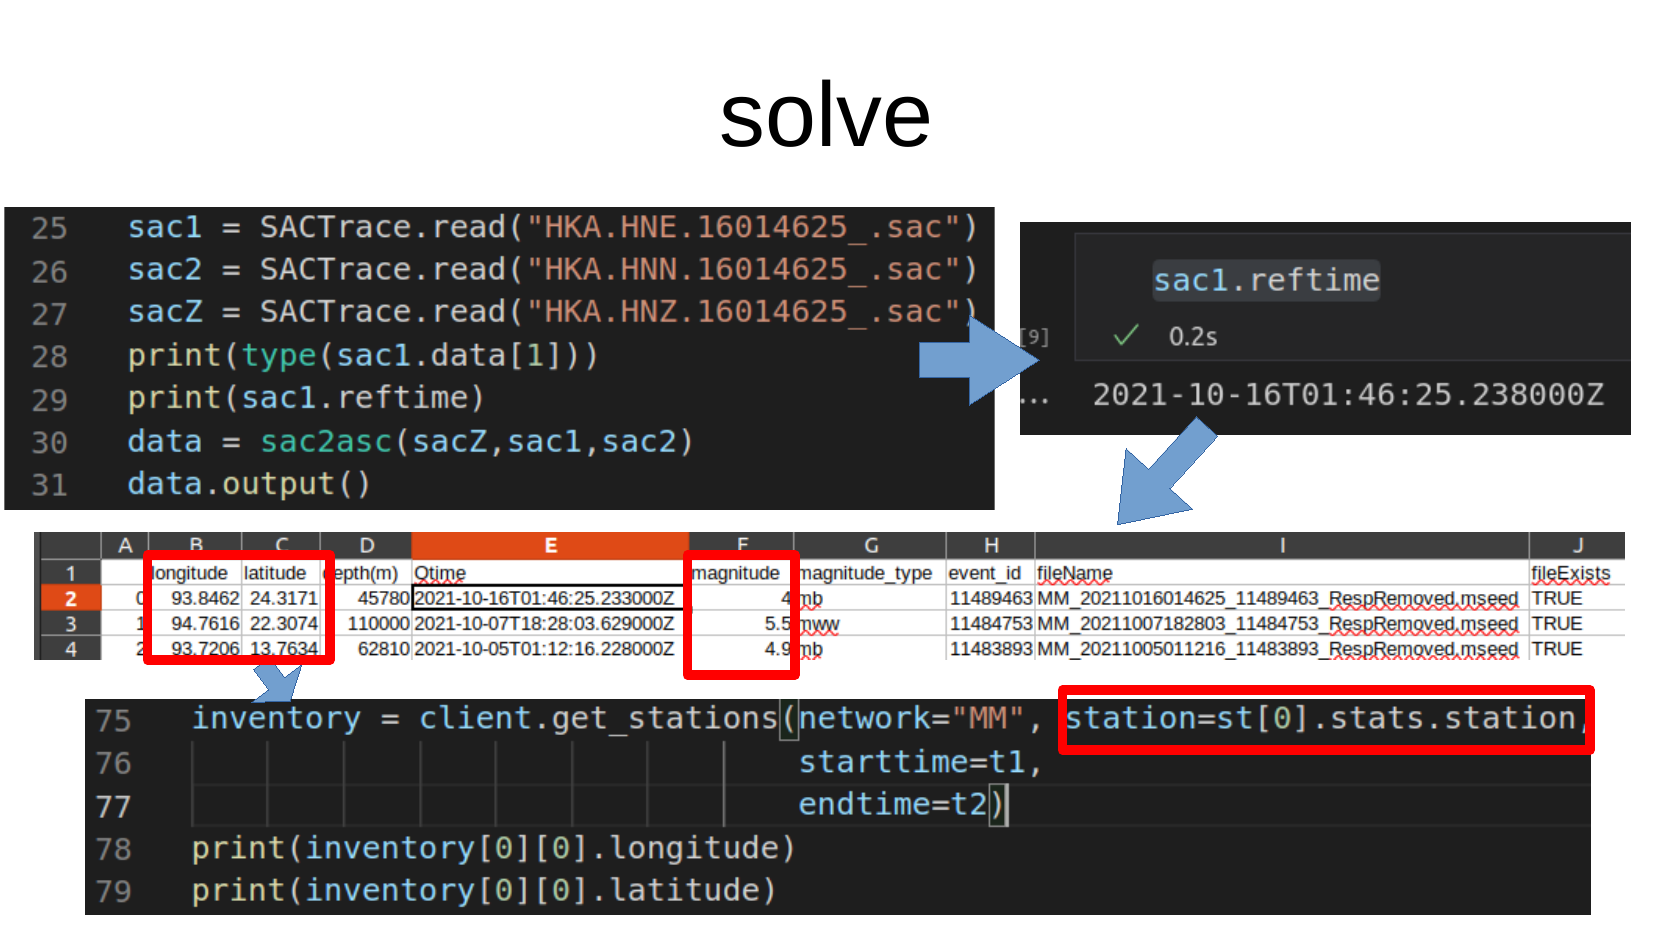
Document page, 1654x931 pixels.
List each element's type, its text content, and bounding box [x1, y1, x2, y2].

picture [1020, 222, 1631, 436]
picture [34, 532, 1625, 661]
picture [85, 699, 1591, 916]
picture [692, 560, 790, 661]
text_box [1117, 416, 1218, 525]
picture [152, 560, 325, 655]
text_box [251, 665, 302, 703]
picture [4, 207, 995, 511]
title solve [82, 37, 1571, 193]
picture [1067, 699, 1585, 745]
text_box [919, 315, 1040, 406]
